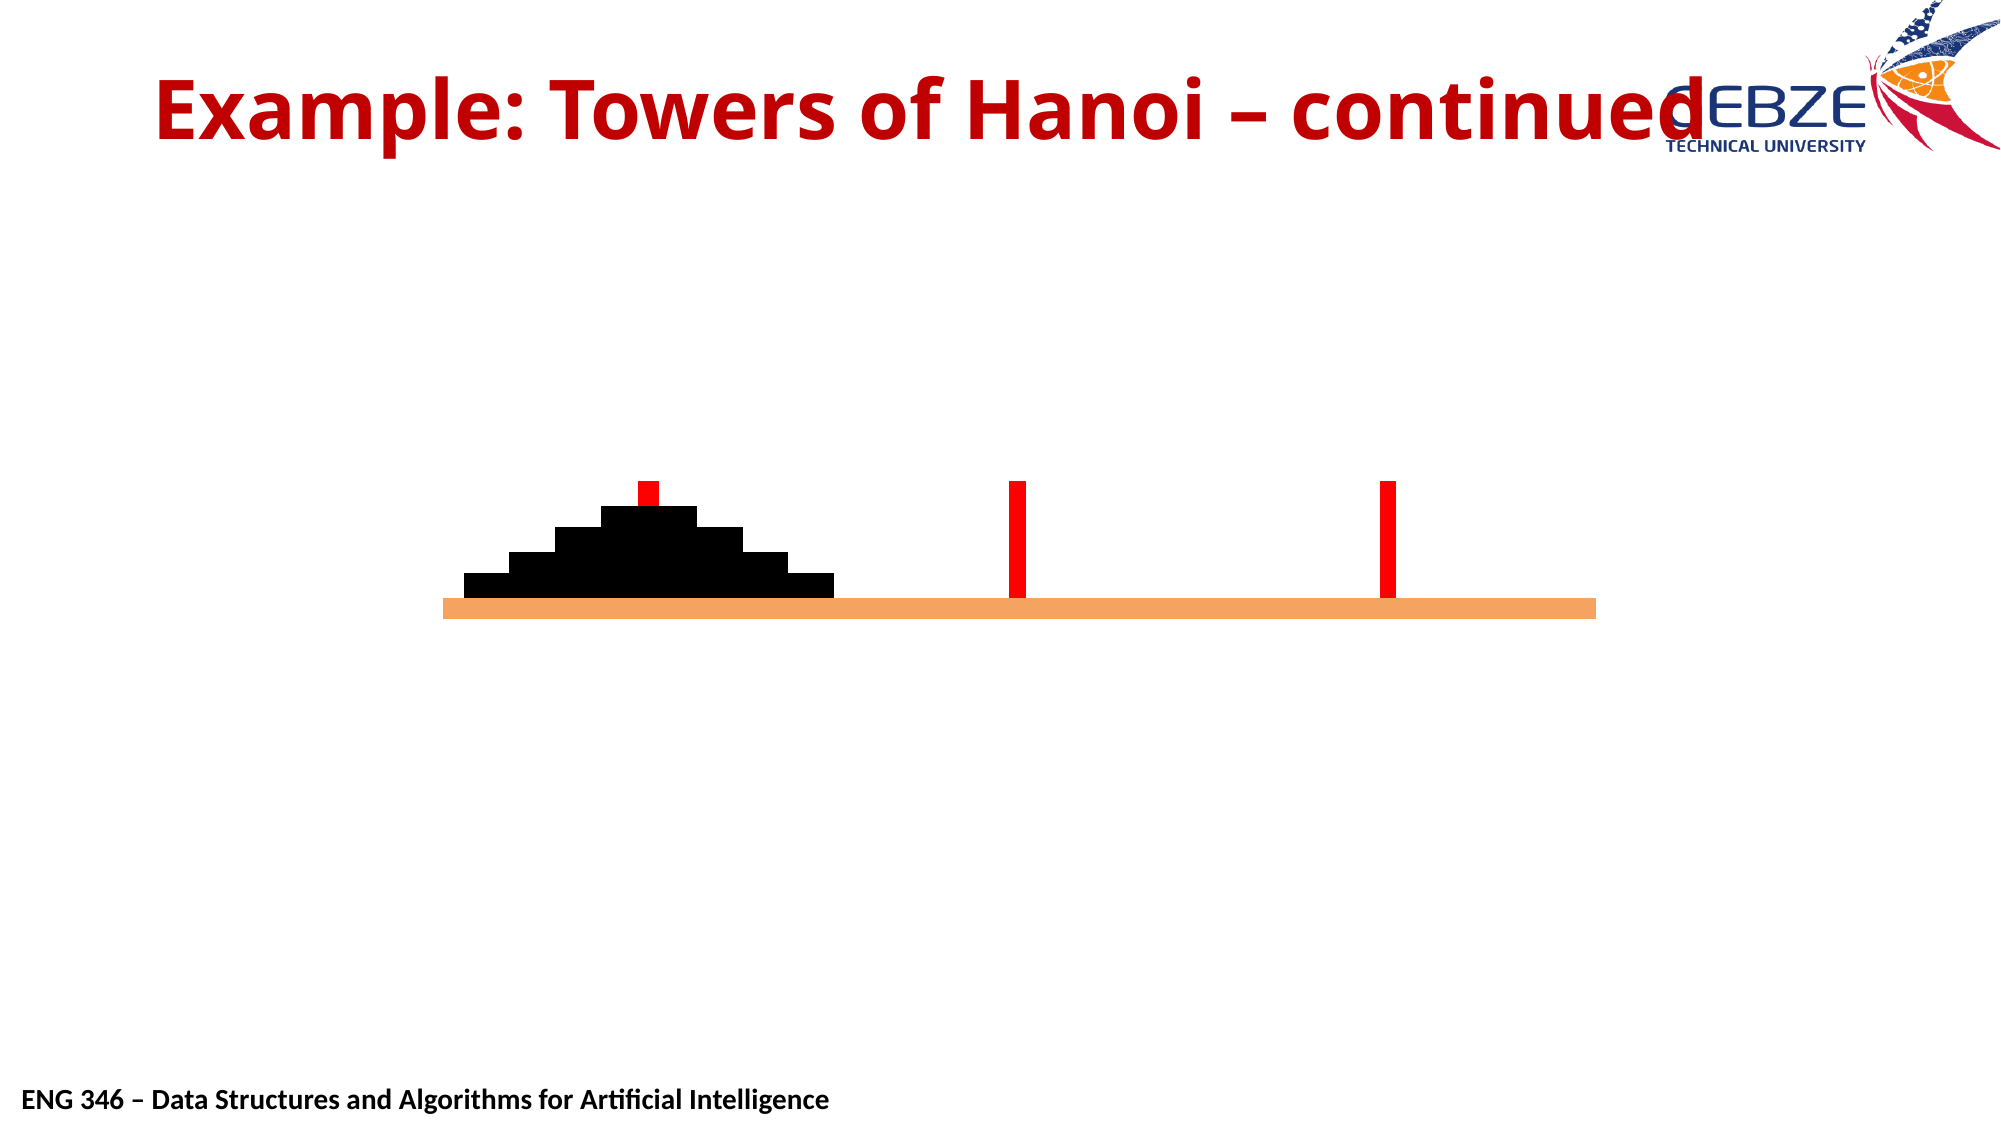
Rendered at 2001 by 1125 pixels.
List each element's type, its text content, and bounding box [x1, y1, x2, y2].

title Example: Towers of Hanoi – continued [137, 59, 1863, 166]
picture [435, 415, 1634, 649]
picture [1665, 0, 2001, 152]
